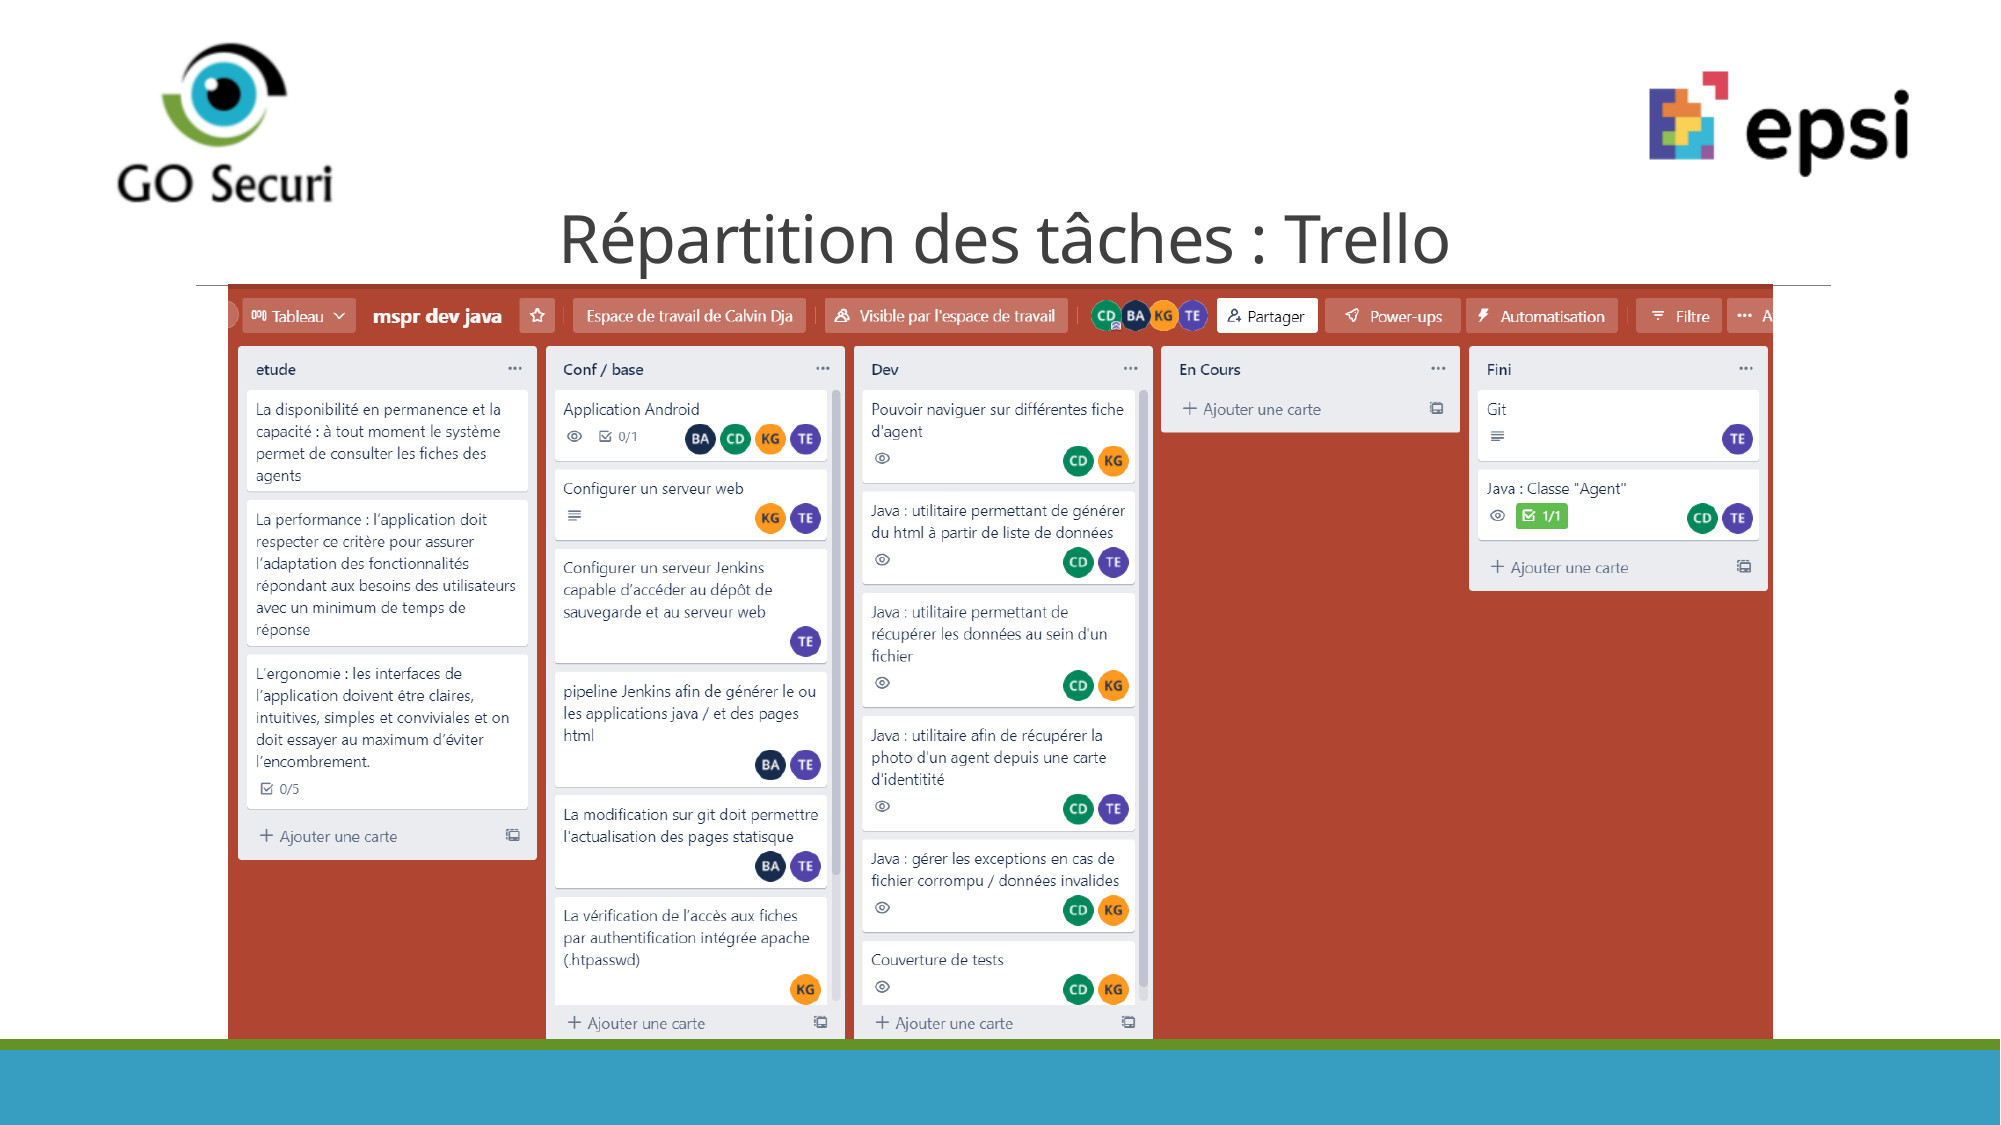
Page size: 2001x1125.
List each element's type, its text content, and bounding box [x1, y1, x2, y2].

picture [1631, 56, 1953, 196]
picture [228, 285, 1773, 1039]
title Répartition des tâches : Trello [180, 47, 1831, 286]
picture [58, 29, 398, 223]
